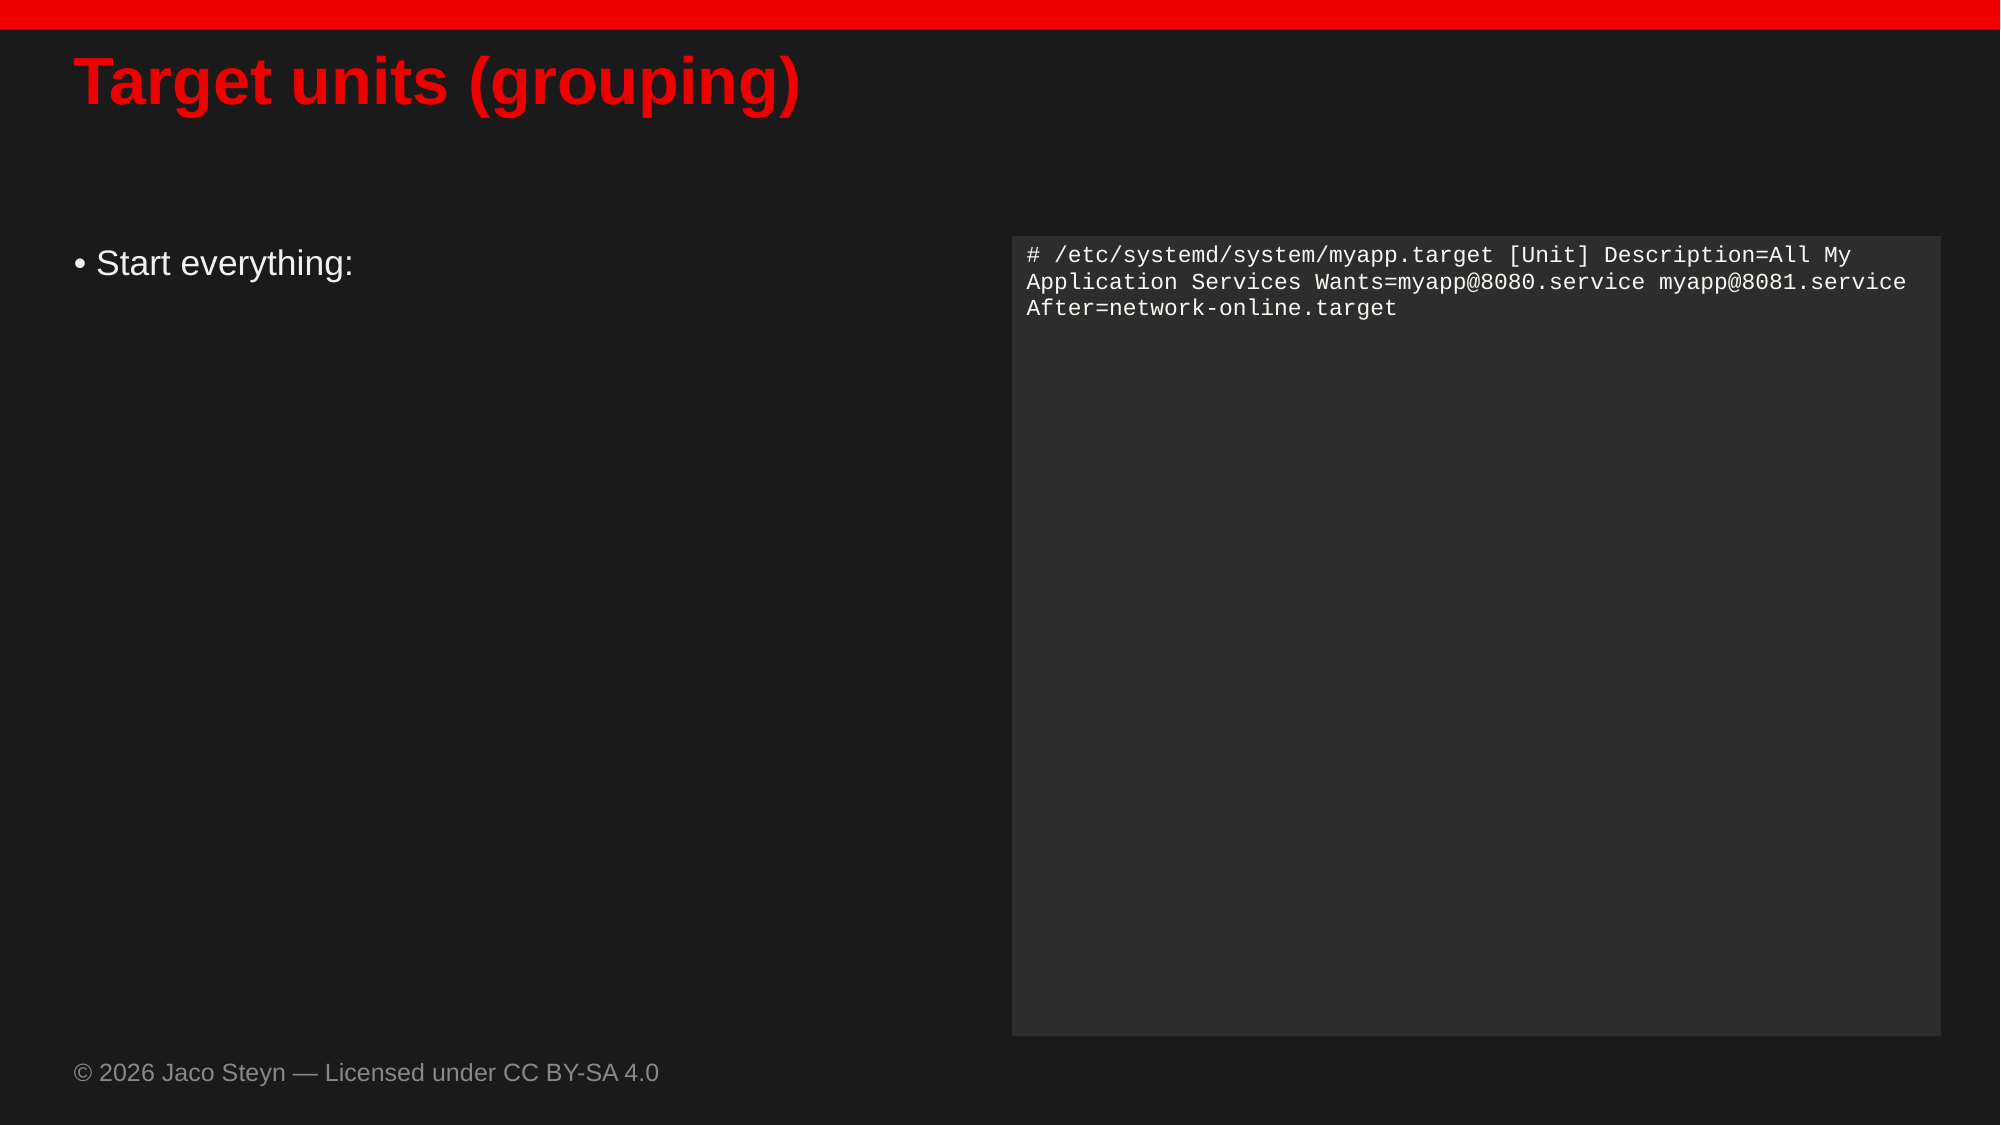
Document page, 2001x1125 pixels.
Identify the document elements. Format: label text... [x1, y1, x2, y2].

text_box • Start everything: [59, 236, 989, 1037]
text_box # /etc/systemd/system/myapp.target [Unit] Description=All My Application Services Wants=myapp@8080.service myapp@8081.service After=network-online.target [1011, 236, 1942, 1037]
text_box © 2026 Jaco Steyn — Licensed under CC BY-SA 4.0 [59, 1051, 1942, 1093]
text_box Target units (grouping) [59, 36, 1942, 208]
text_box [0, 0, 2001, 30]
